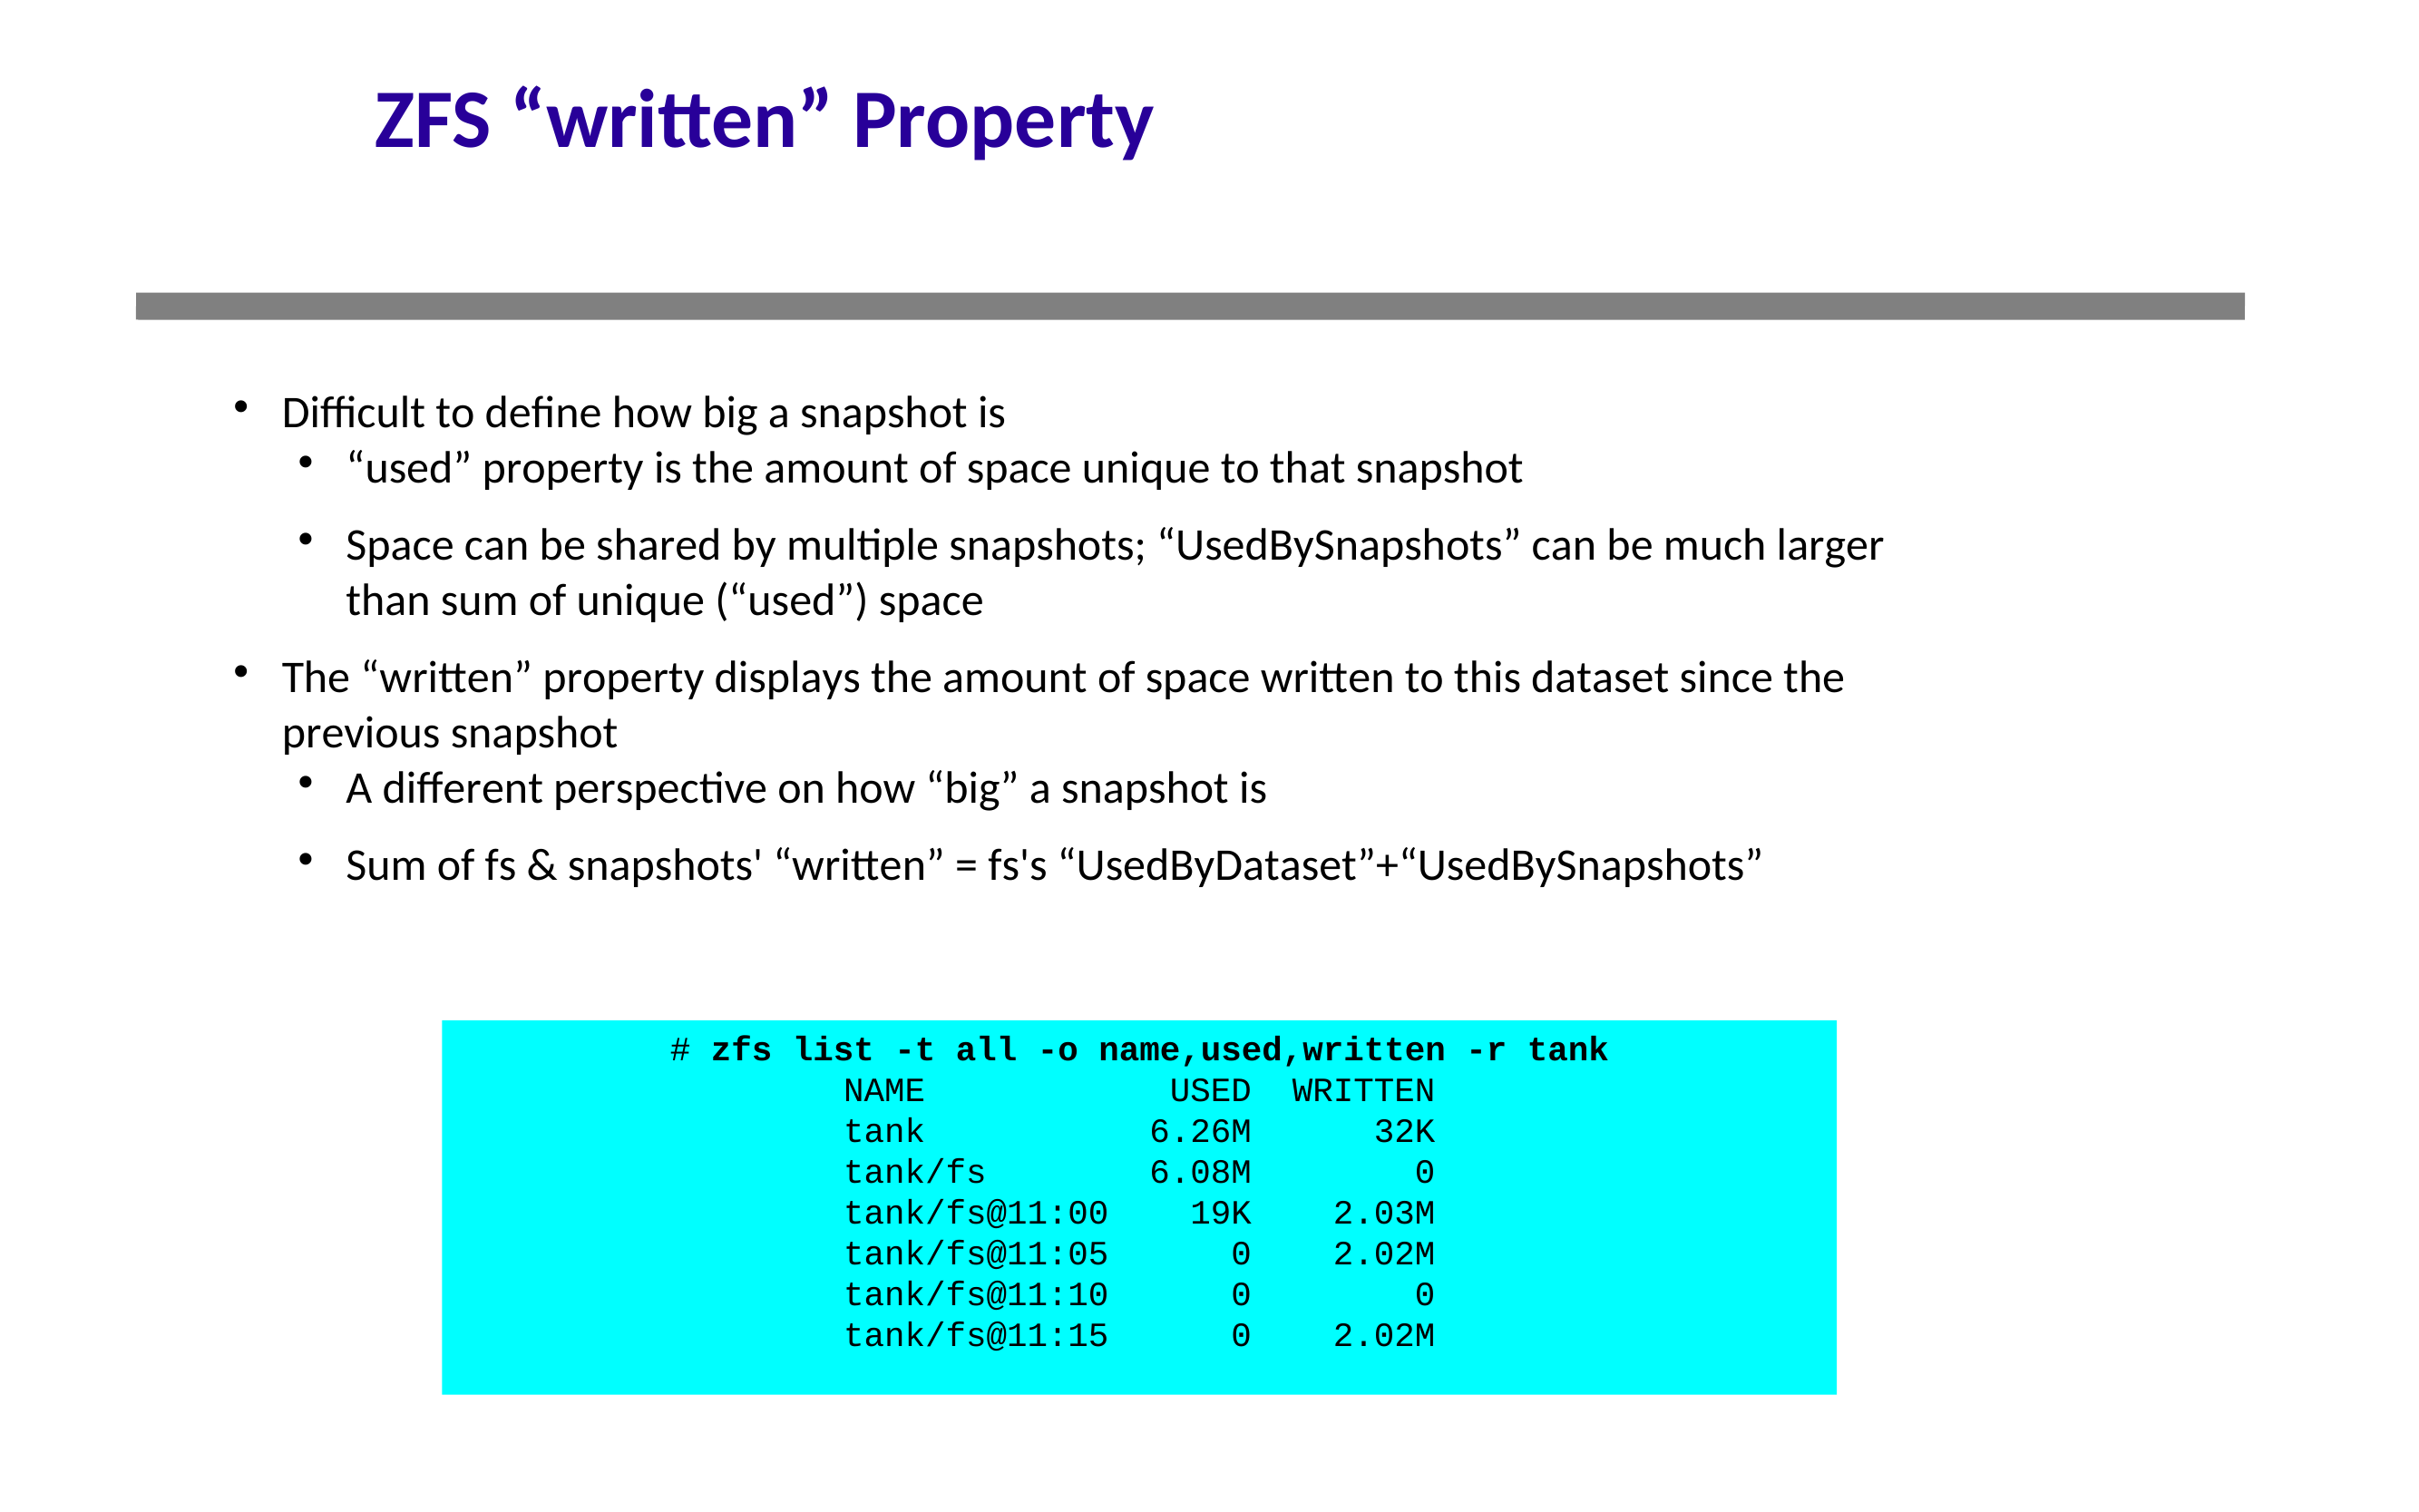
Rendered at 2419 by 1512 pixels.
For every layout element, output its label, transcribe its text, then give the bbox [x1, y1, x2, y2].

title ZFS “written” Property [238, 41, 1292, 211]
text_box # zfs list -t all -o name,used,written -r tank NAME USED WRITTEN tank 6.26M 32K tank/fs 6.08M 0 tank/fs@11:00 19K 2.03M tank/fs@11:05 0 2.02M tank/fs@11:10 0 0 tank/fs@11:15 0 2.02M [442, 1019, 1838, 1395]
text_box Difficult to define how big a snapshot is “used” property is the amount of space unique to that snapshot Space can be shared by multiple snapshots; “UsedBySnapshots” can be much larger than sum of unique (“used”) space The “written” property displays the amount of space written to this dataset since the previous snapshot A different perspective on how “big” a snapshot is Sum of fs & snapshots' “written” = fs's “UsedByDataset”+“UsedBySnapshots” [203, 374, 1939, 1048]
